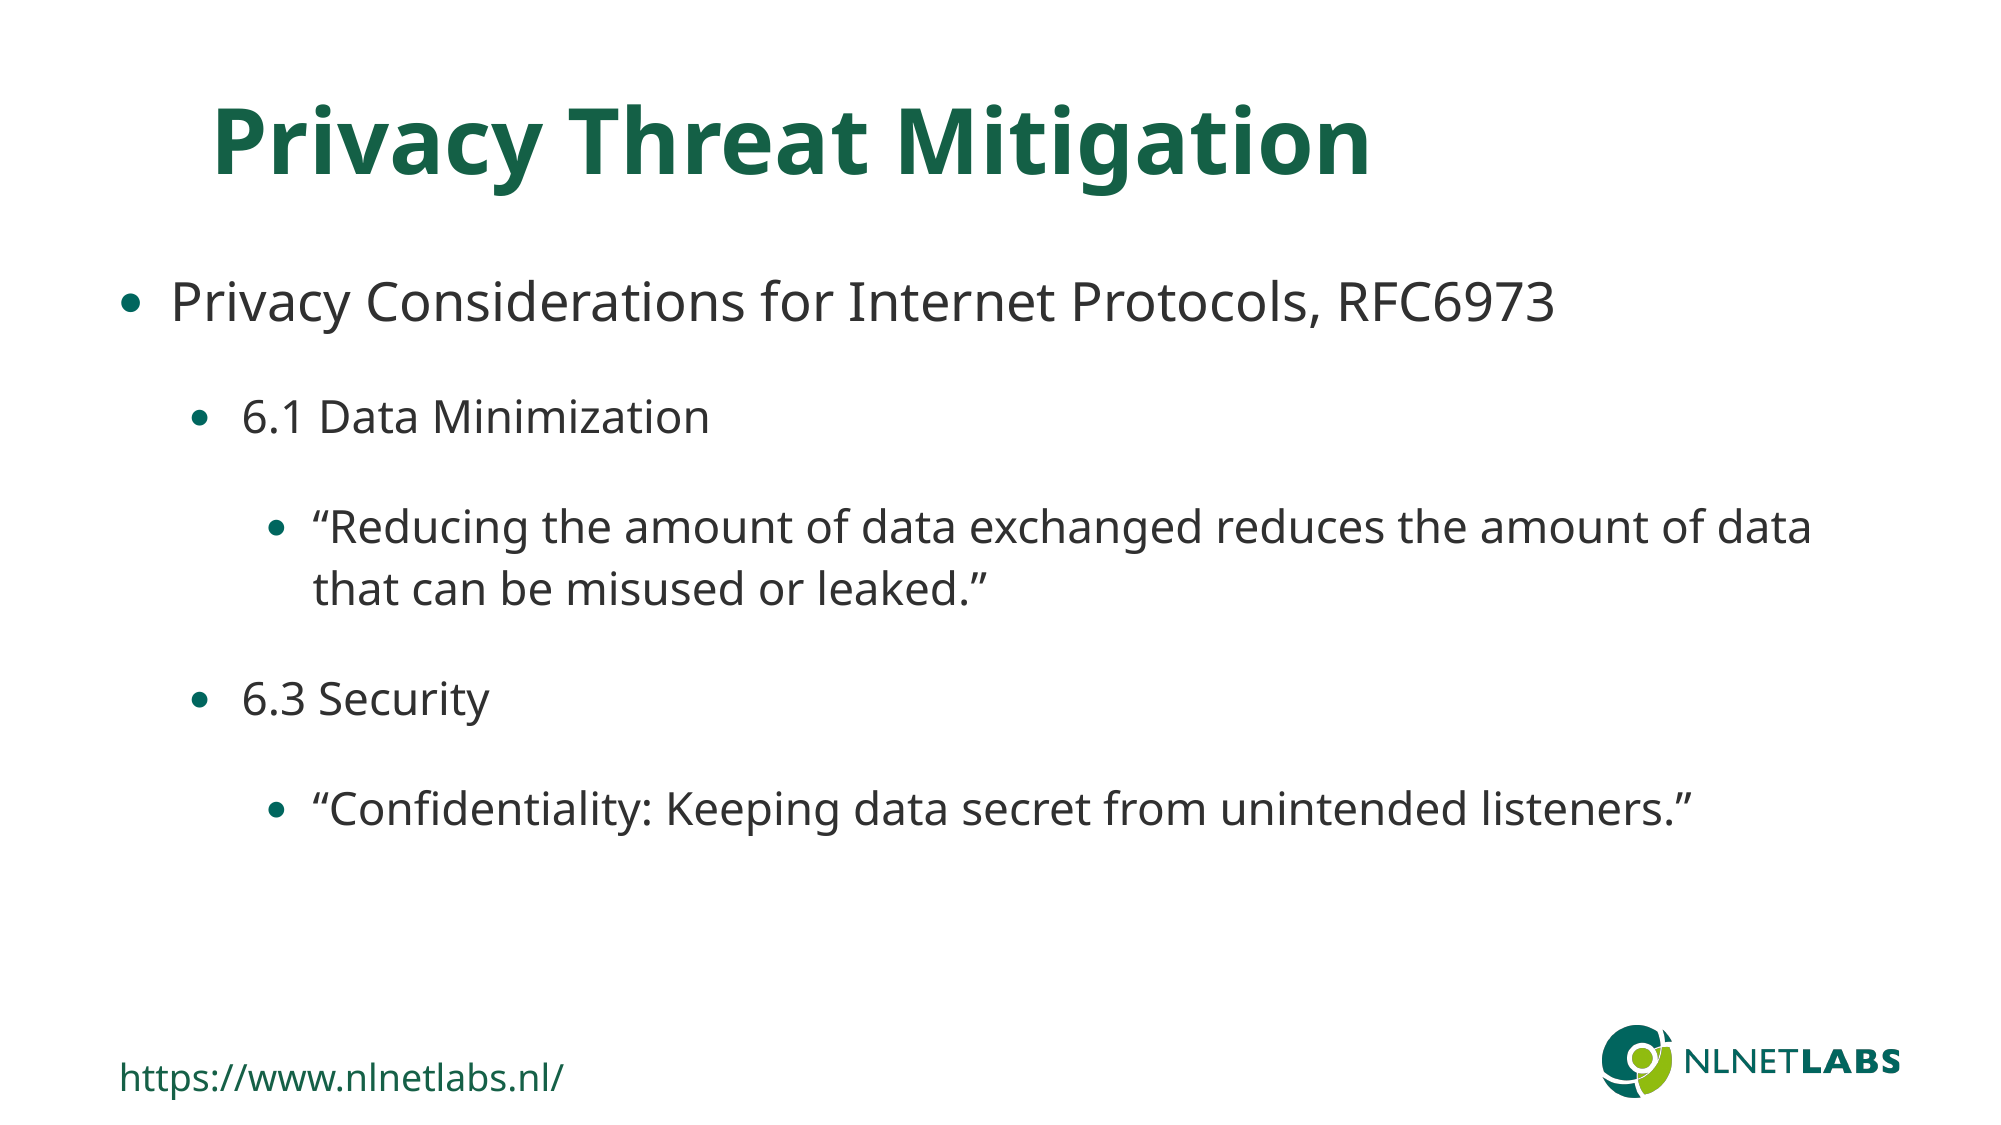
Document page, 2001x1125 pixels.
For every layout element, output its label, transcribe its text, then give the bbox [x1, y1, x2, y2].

title Privacy Threat Mitigation [210, 44, 1900, 233]
list Privacy Considerations for Internet Protocols, RFC6973 6.1 Data Minimization “Reducing the amount of data exchanged reduces the amount of data that can be misused or leaked.” 6.3 Security “Confidentiality: Keeping data secret from unintended listeners.” [99, 263, 1900, 916]
picture [1602, 1025, 1900, 1098]
